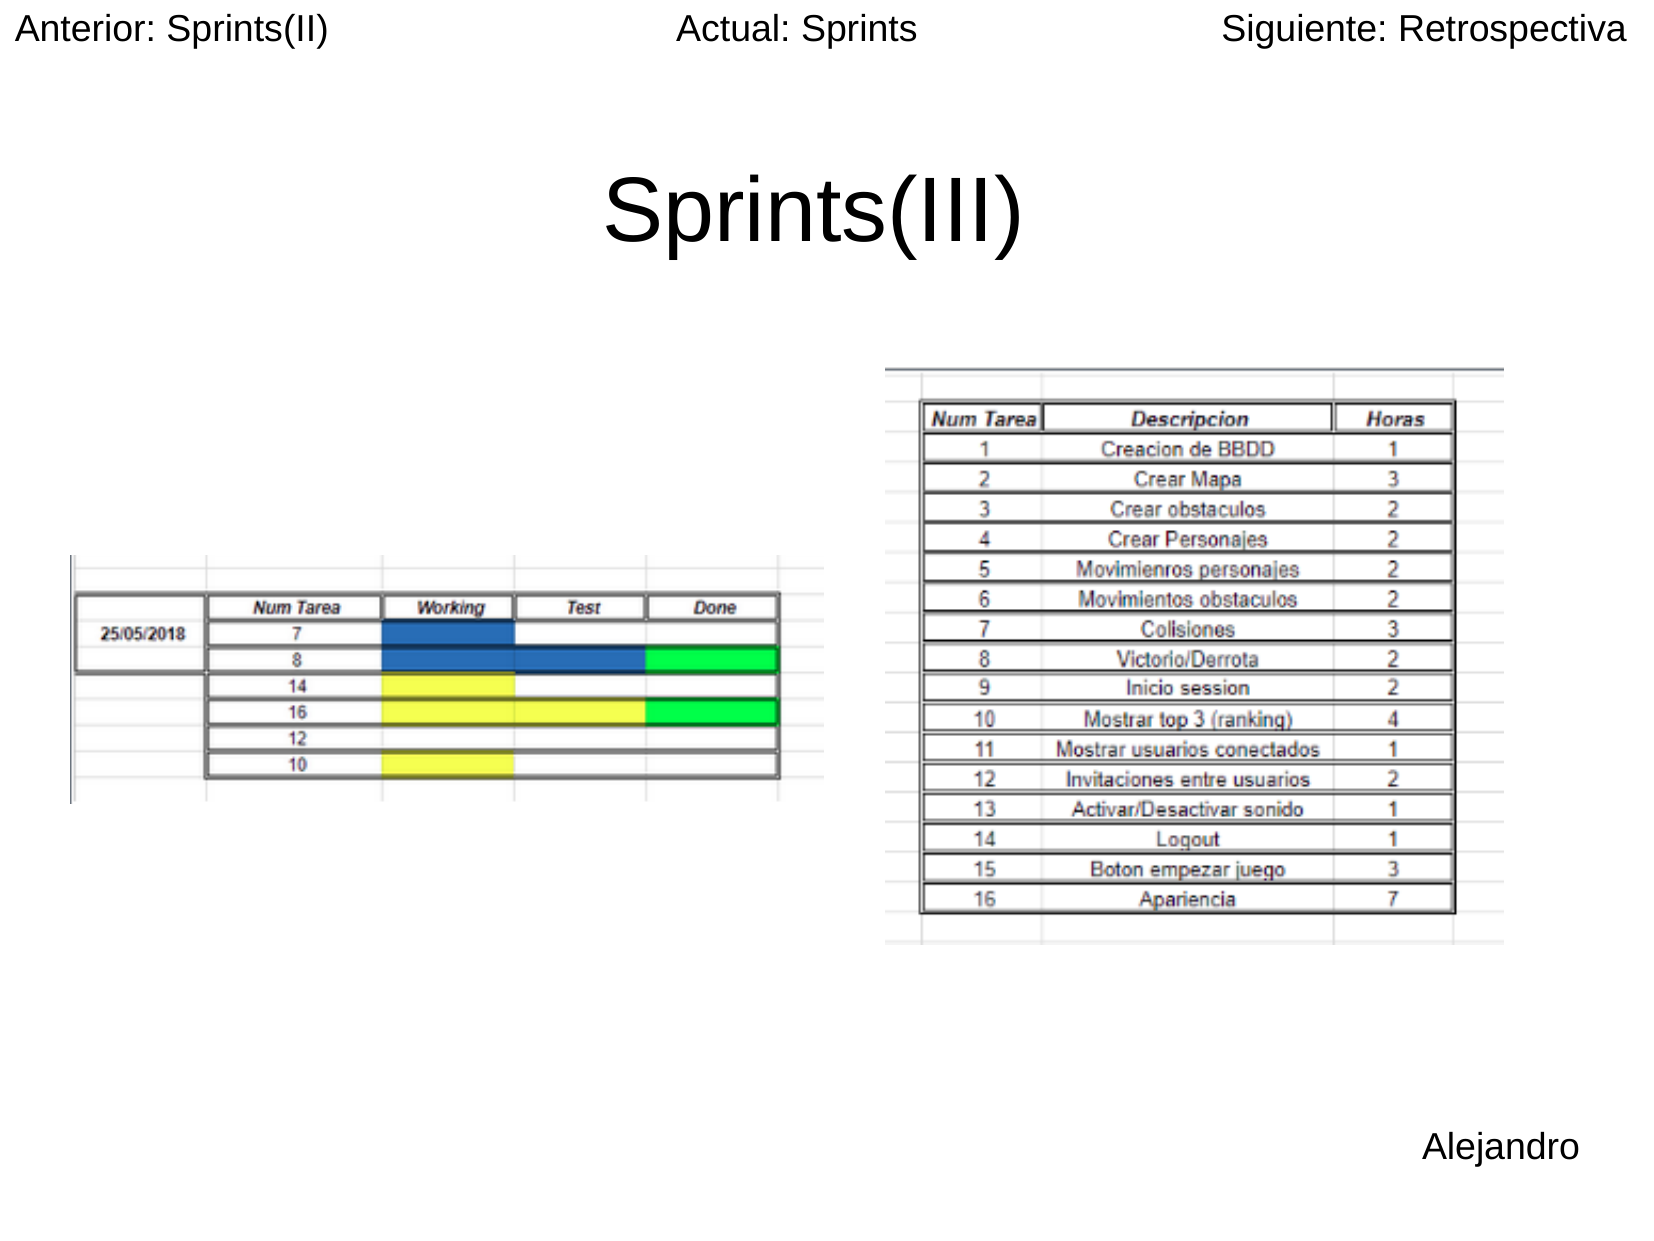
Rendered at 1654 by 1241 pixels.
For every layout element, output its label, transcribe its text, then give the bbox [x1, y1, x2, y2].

text_box Alejandro [1204, 1117, 1595, 1207]
text_box Siguiente: Retrospectiva [1145, 0, 1642, 89]
picture [70, 555, 824, 804]
text_box Anterior: Sprints(II) [0, 0, 461, 99]
text_box Actual: Sprints [661, 0, 1123, 99]
picture [885, 367, 1504, 945]
title Sprints(III) [82, 105, 1571, 313]
